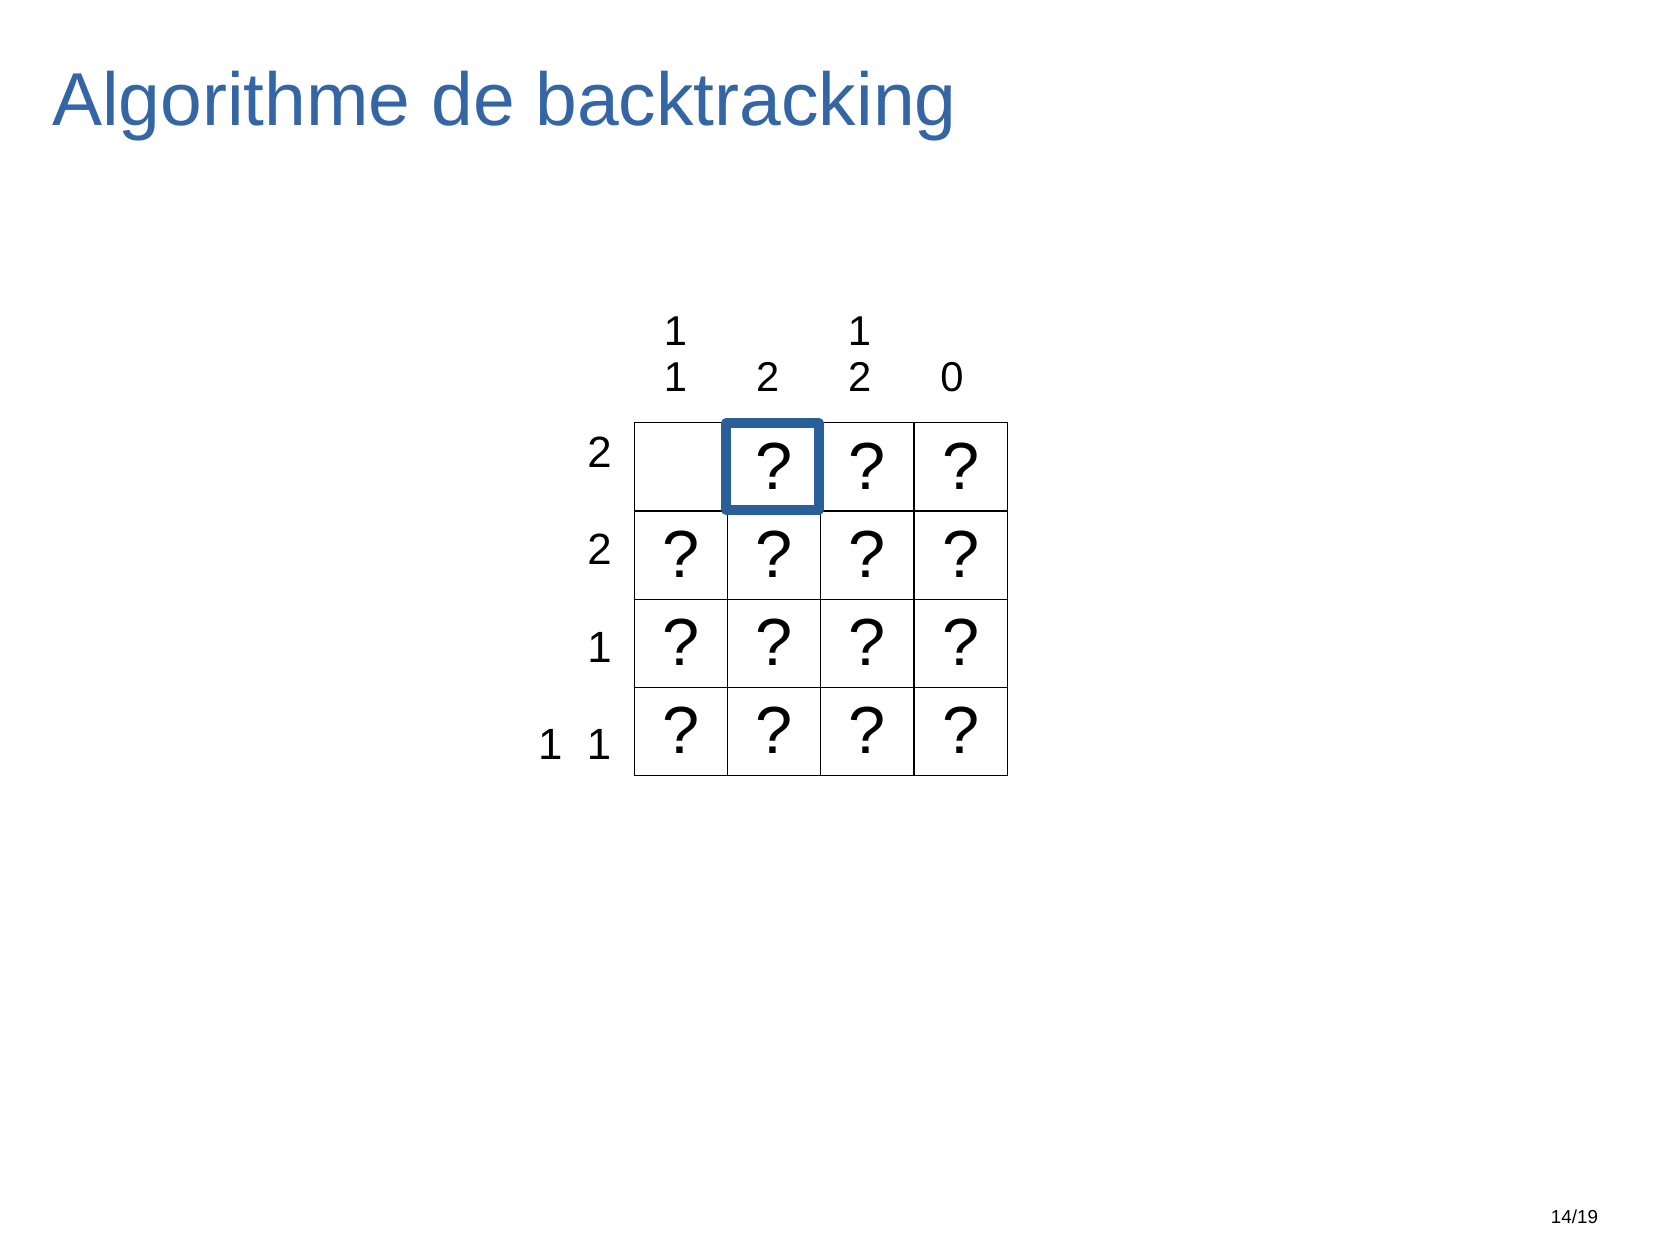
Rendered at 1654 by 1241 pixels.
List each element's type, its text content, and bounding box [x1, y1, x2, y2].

text_box 14/19 [1536, 1198, 1613, 1235]
table_cell ? [915, 688, 1007, 775]
table_cell ? [821, 512, 913, 599]
table_cell ? [635, 688, 727, 775]
table_header ? [824, 423, 913, 510]
table_cell ? [915, 512, 1007, 599]
table_header ? [731, 428, 814, 505]
text_box 1 1 1 2 2 0 [637, 300, 992, 408]
table_cell ? [635, 512, 727, 599]
table_header [635, 423, 721, 510]
table_cell ? [728, 515, 820, 599]
table_cell ? [728, 688, 820, 775]
table_cell ? [821, 600, 913, 687]
table_cell ? [915, 600, 1007, 687]
text_box 2 2 1 1 1 [523, 420, 633, 826]
table_cell ? [728, 600, 820, 687]
table_cell ? [635, 600, 727, 687]
text_box Algorithme de backtracking [37, 50, 976, 151]
table_cell ? [821, 688, 913, 775]
table_header ? [915, 423, 1007, 510]
